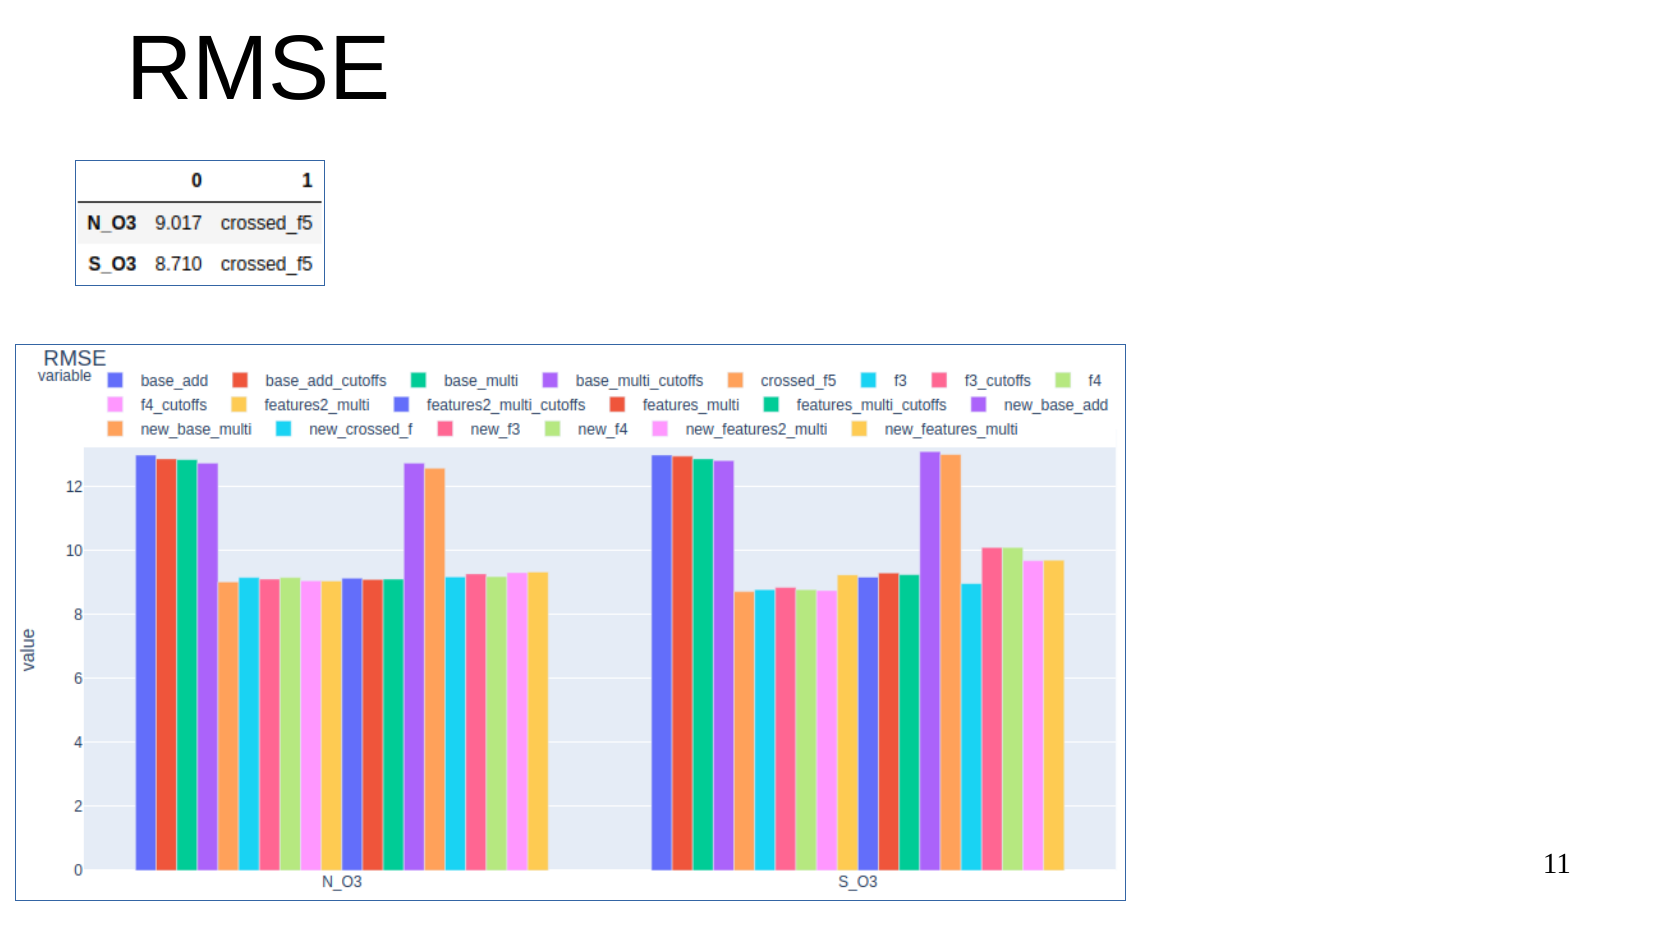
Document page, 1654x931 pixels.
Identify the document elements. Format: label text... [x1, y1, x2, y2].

picture [15, 344, 1126, 901]
title RMSE [7, 11, 511, 125]
picture [75, 159, 325, 286]
